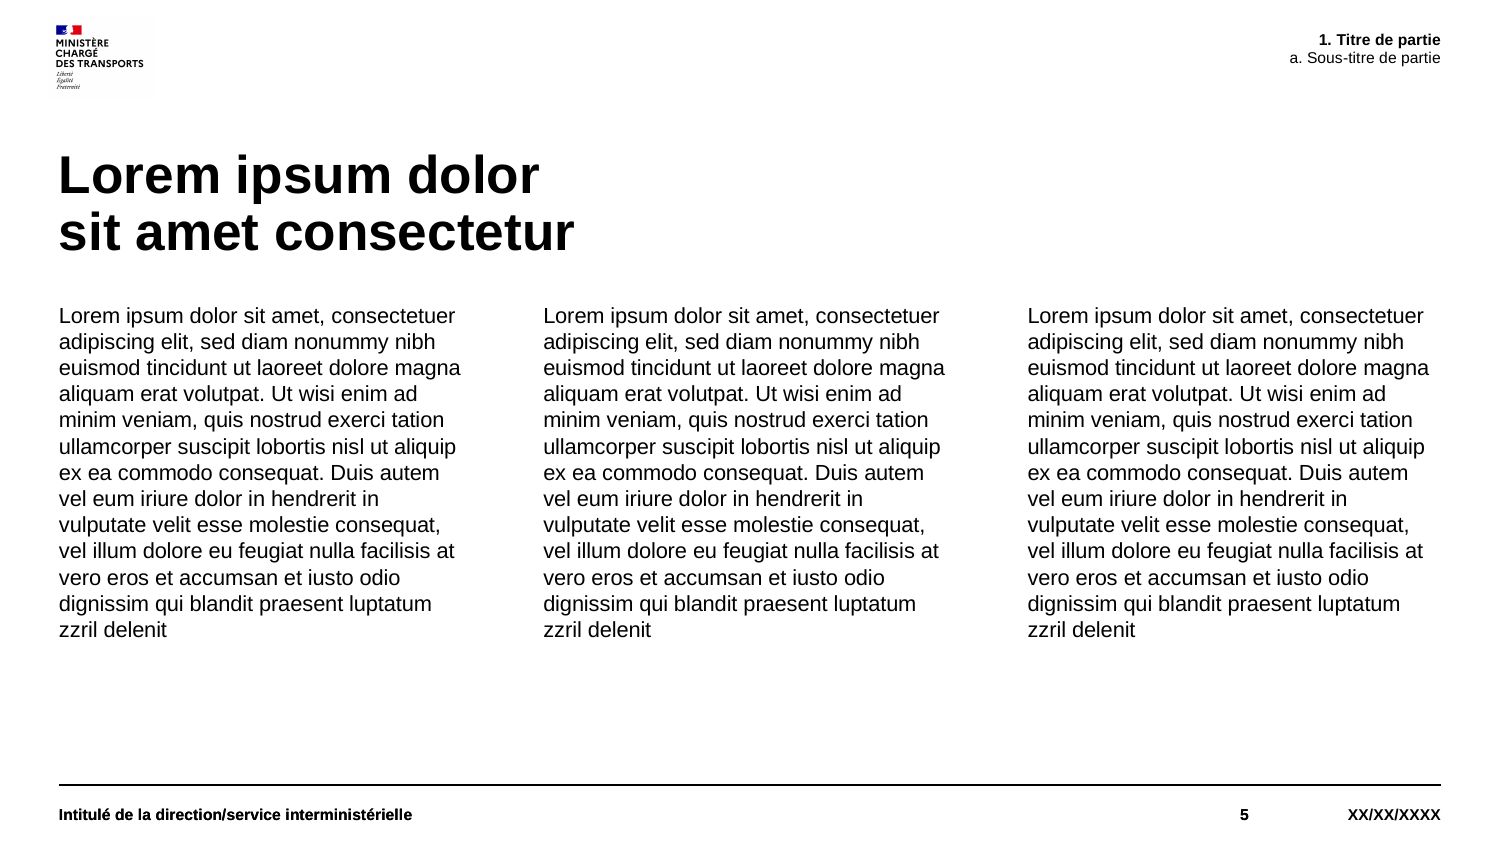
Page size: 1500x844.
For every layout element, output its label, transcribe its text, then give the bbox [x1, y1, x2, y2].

list Lorem ipsum dolor sit amet, consectetuer adipiscing elit, sed diam nonummy nibh euismod tincidunt ut laoreet dolore magna aliquam erat volutpat. Ut wisi enim ad minim veniam, quis nostrud exerci tation ullamcorper suscipit lobortis nisl ut aliquip ex ea commodo consequat. Duis autem vel eum iriure dolor in hendrerit in vulputate velit esse molestie consequat, vel illum dolore eu feugiat nulla facilisis at vero eros et accumsan et iusto odio dignissim qui blandit praesent luptatum zzril delenit [543, 301, 957, 724]
picture [47, 16, 154, 98]
list Lorem ipsum dolor sit amet, consectetuer adipiscing elit, sed diam nonummy nibh euismod tincidunt ut laoreet dolore magna aliquam erat volutpat. Ut wisi enim ad minim veniam, quis nostrud exerci tation ullamcorper suscipit lobortis nisl ut aliquip ex ea commodo consequat. Duis autem vel eum iriure dolor in hendrerit in vulputate velit esse molestie consequat, vel illum dolore eu feugiat nulla facilisis at vero eros et accumsan et iusto odio dignissim qui blandit praesent luptatum zzril delenit [59, 301, 473, 724]
list Lorem ipsum dolor sit amet, consectetuer adipiscing elit, sed diam nonummy nibh euismod tincidunt ut laoreet dolore magna aliquam erat volutpat. Ut wisi enim ad minim veniam, quis nostrud exerci tation ullamcorper suscipit lobortis nisl ut aliquip ex ea commodo consequat. Duis autem vel eum iriure dolor in hendrerit in vulputate velit esse molestie consequat, vel illum dolore eu feugiat nulla facilisis at vero eros et accumsan et iusto odio dignissim qui blandit praesent luptatum zzril delenit [1027, 301, 1441, 724]
slide_number <numéro> [1027, 784, 1249, 844]
list Titre de partie Sous-titre de partie [543, 29, 1441, 89]
title Lorem ipsum dolor sit amet consectetur [59, 147, 1441, 266]
slide_number XX/XX/XXXX [1249, 784, 1441, 844]
footer Intitulé de la direction/service interministérielle [59, 784, 1027, 844]
